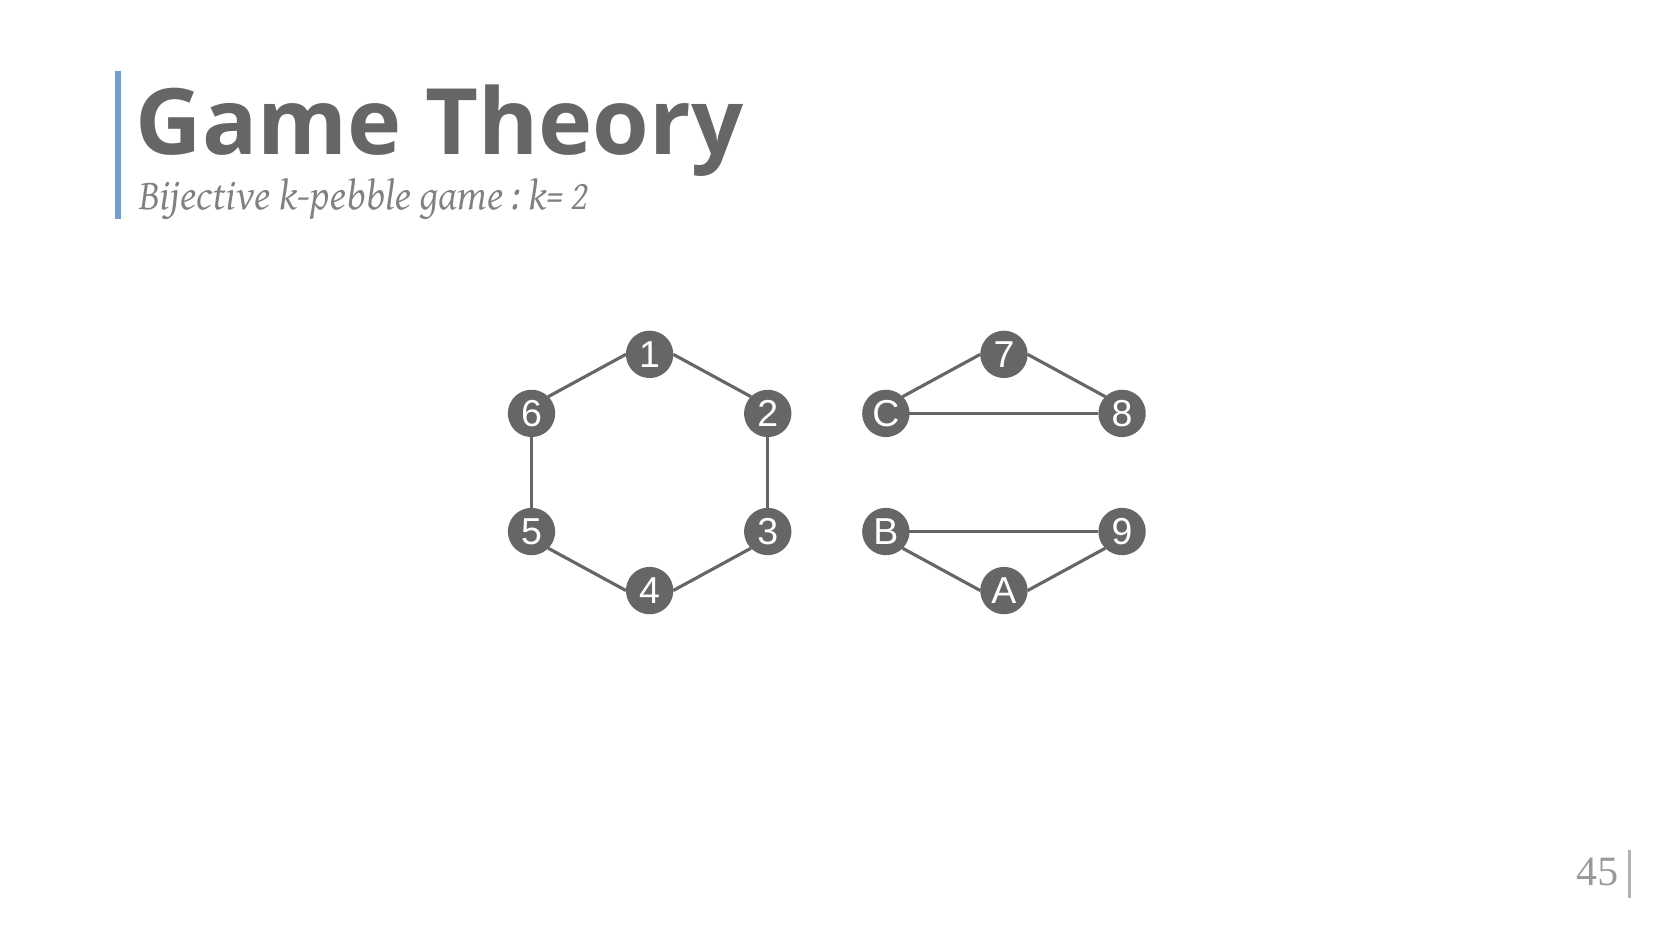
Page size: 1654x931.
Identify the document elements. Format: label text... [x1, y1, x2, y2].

text_box B [862, 507, 910, 556]
text_box 4 [626, 566, 674, 615]
text_box 7 [980, 330, 1028, 379]
text_box C [862, 389, 910, 438]
title Game Theory [135, 60, 1601, 178]
text_box 5 [507, 507, 556, 556]
text_box 1 [626, 330, 674, 379]
text_box Bijective k-pebble game : k= 2 [124, 165, 721, 229]
text_box 2 [744, 389, 792, 437]
text_box 6 [507, 389, 556, 437]
text_box A [980, 566, 1028, 615]
text_box 3 [744, 507, 792, 556]
text_box 9 [1098, 507, 1146, 556]
text_box 8 [1098, 389, 1146, 438]
